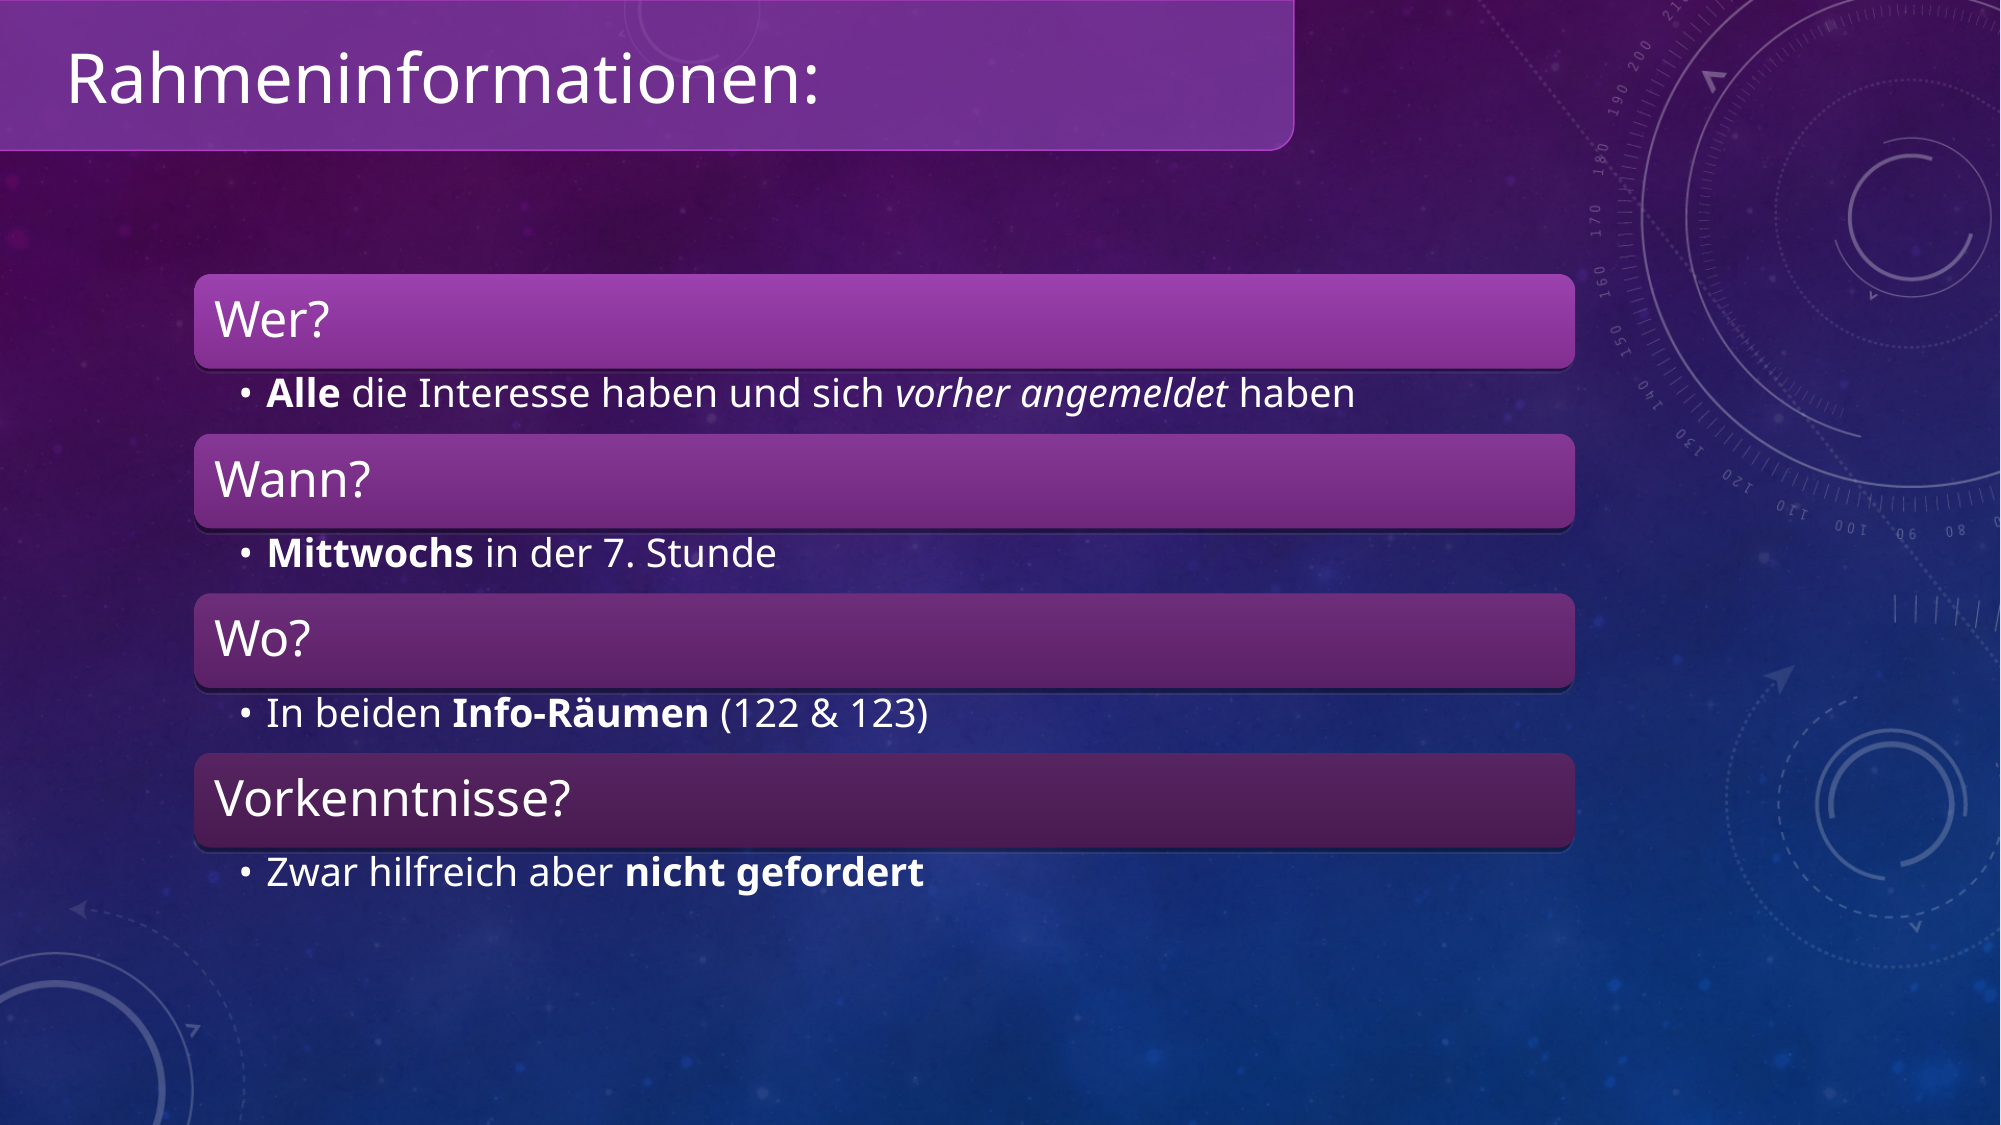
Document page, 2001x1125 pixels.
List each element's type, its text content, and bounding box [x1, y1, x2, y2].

text_box [0, 0, 1294, 151]
text_box Wo? [194, 593, 1576, 687]
picture [0, 0, 2001, 1125]
text_box Wann? [194, 433, 1576, 528]
text_box Mittwochs in der 7. Stunde [194, 528, 1576, 594]
text_box Zwar hilfreich aber nicht gefordert [194, 847, 1576, 913]
text_box Alle die Interesse haben und sich vorher angemeldet haben [194, 368, 1576, 434]
text_box Vorkenntnisse? [194, 753, 1576, 847]
text_box Wer? [194, 274, 1576, 368]
title Rahmeninformationen: [50, 26, 905, 125]
text_box In beiden Info-Räumen (122 & 123) [194, 687, 1576, 754]
